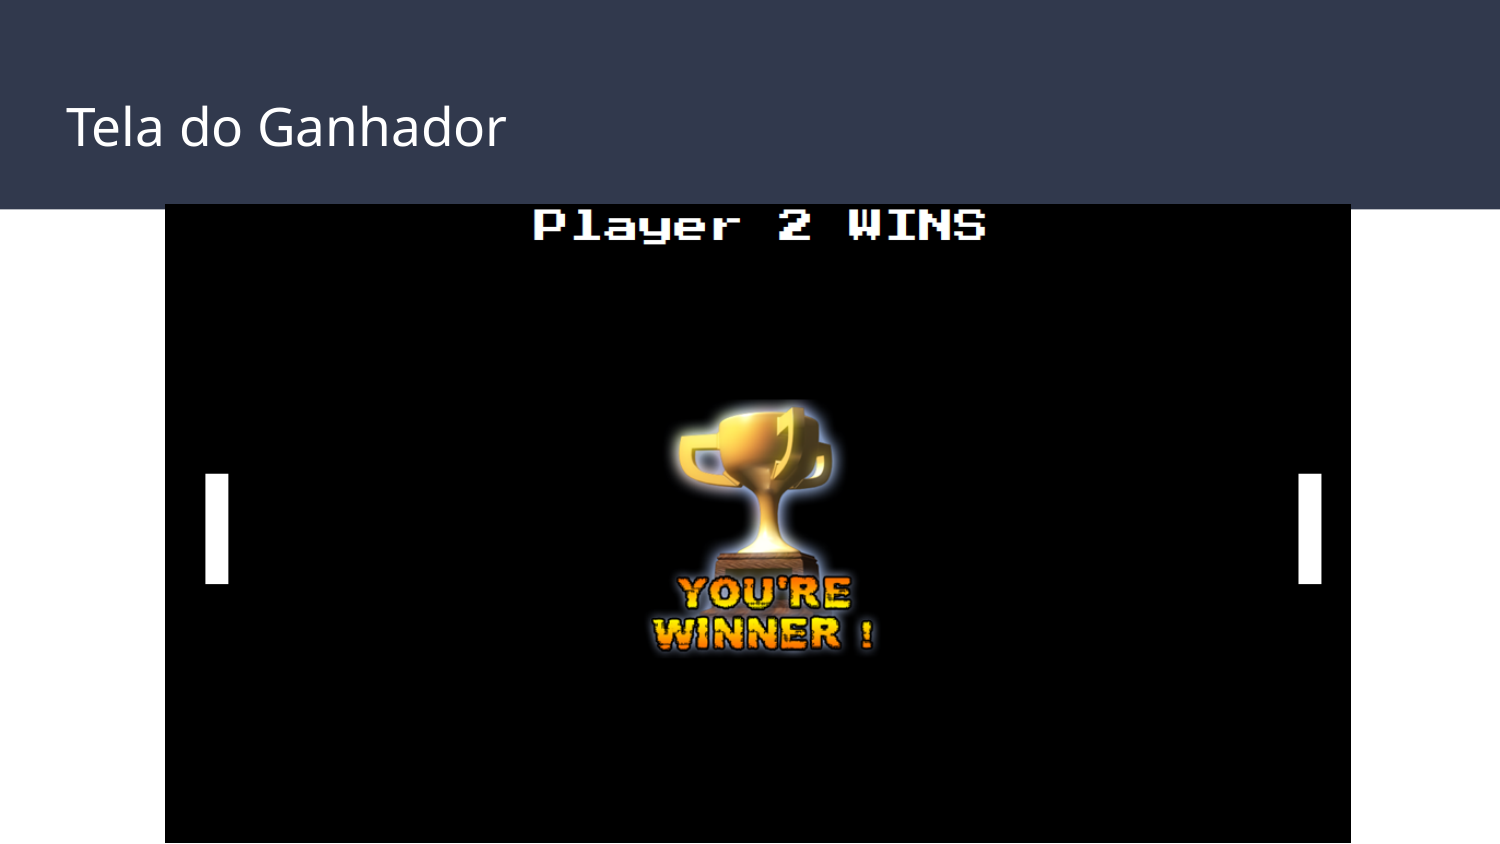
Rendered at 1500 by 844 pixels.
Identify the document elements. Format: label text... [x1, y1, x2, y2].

picture [165, 204, 1351, 843]
title Tela do Ganhador [51, 75, 1449, 178]
